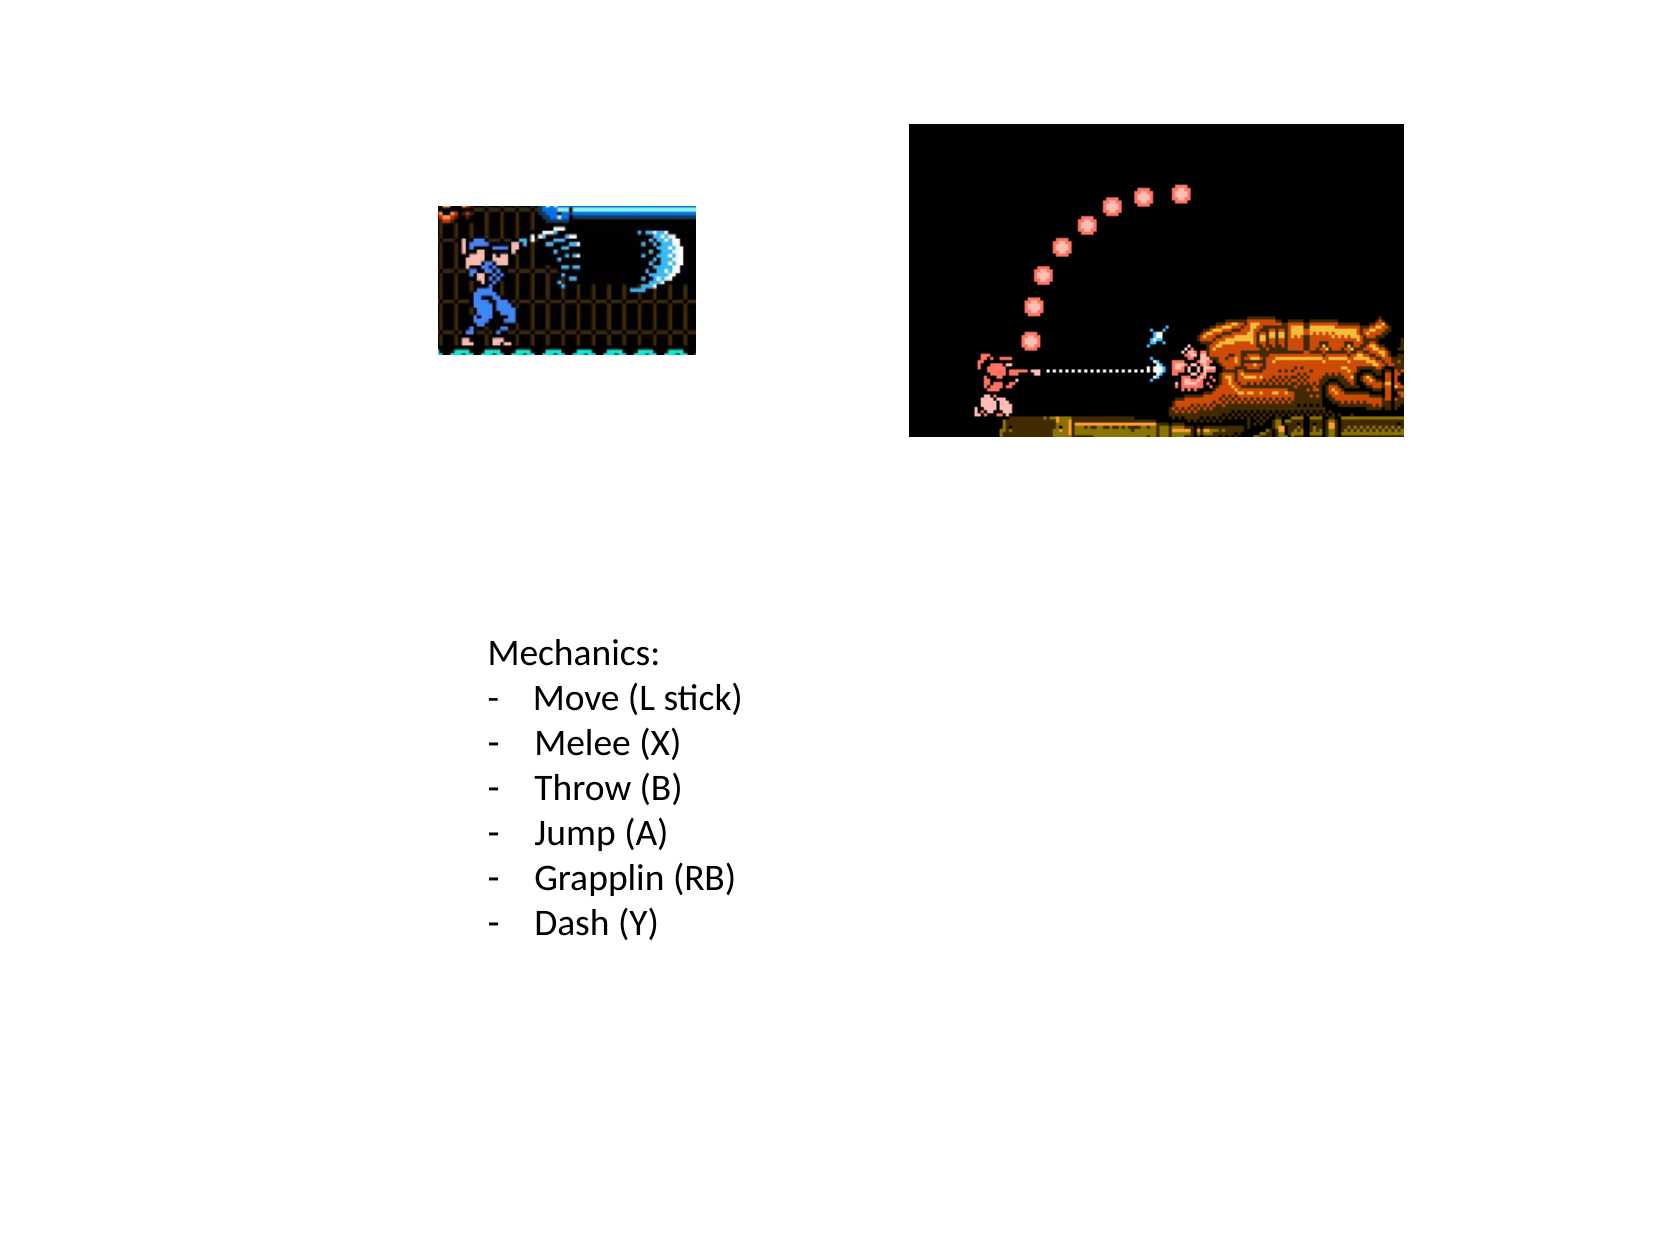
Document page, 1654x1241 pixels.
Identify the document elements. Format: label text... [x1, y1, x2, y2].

picture [909, 124, 1404, 437]
picture [438, 206, 696, 355]
text_box Mechanics: - Move (L stick) Melee (X) Throw (B) Jump (A) Grapplin (RB) Dash (Y) [472, 620, 1371, 951]
